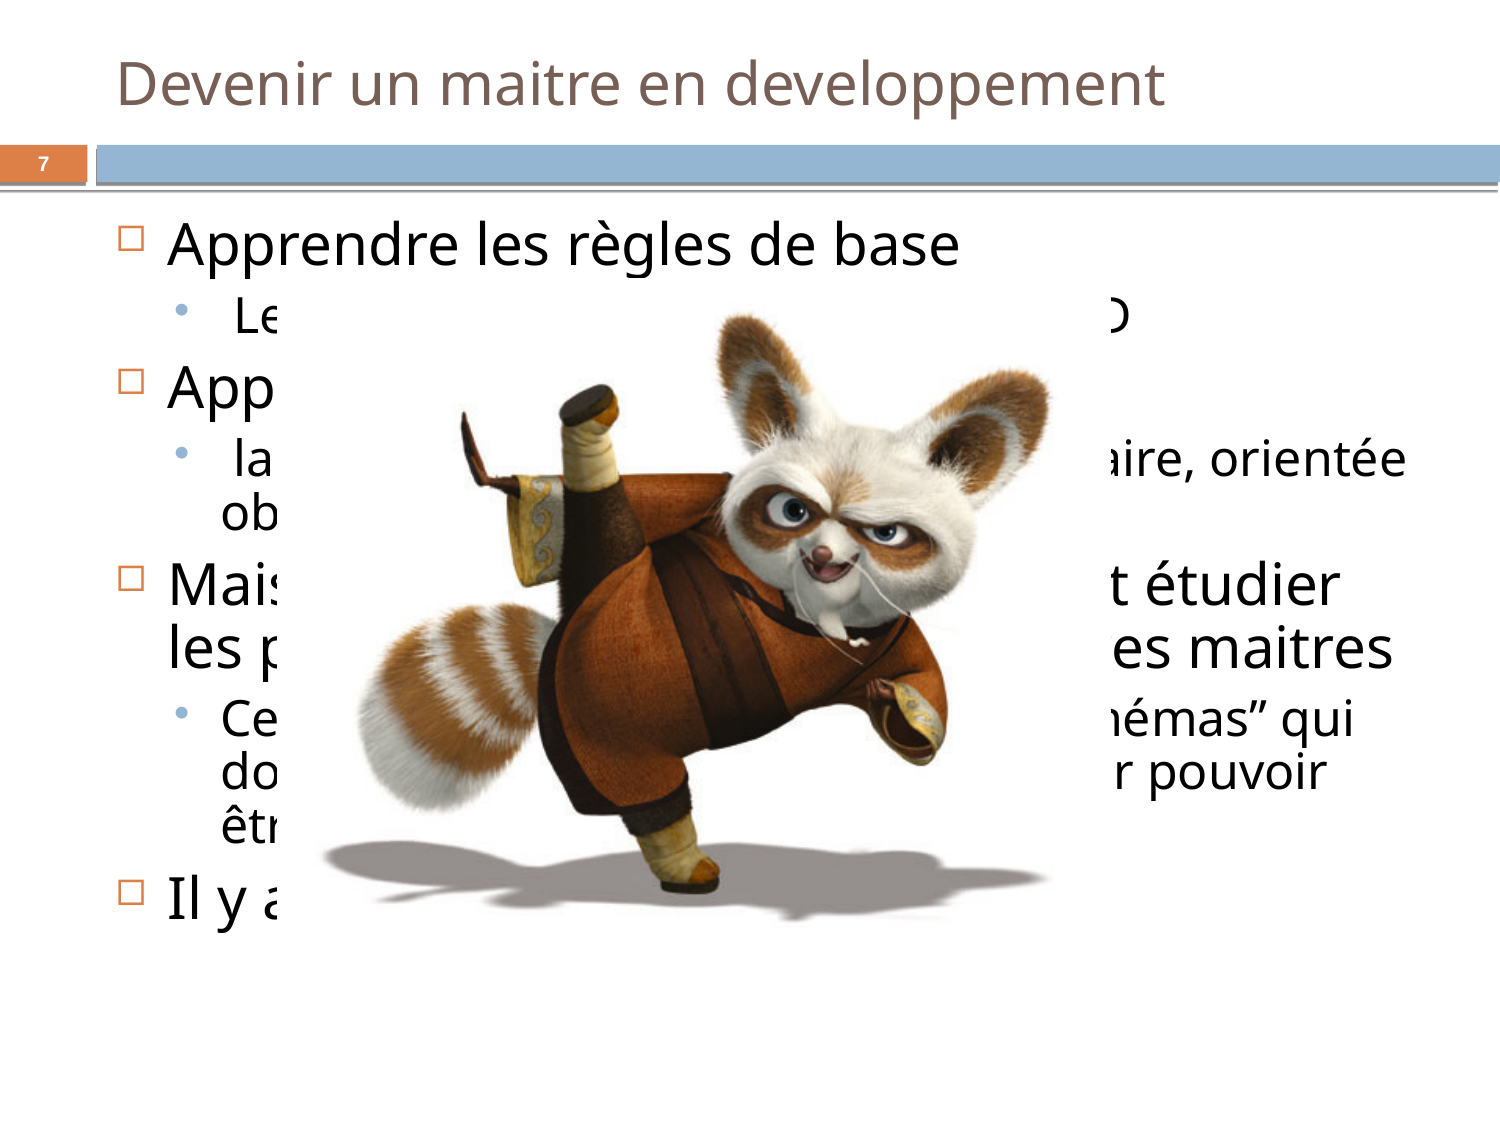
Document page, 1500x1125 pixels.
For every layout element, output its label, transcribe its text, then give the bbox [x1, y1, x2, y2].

title Devenir un maitre en developpement [100, 37, 1438, 126]
picture [277, 278, 1111, 954]
slide_number <numéro> [0, 143, 88, 184]
list Apprendre les règles de base Les langages, les algorithmes, les SDD Apprendre les principes la programmation structurée, modulaire, orientée objet, la généricité… Mais pour devenir un maitre, il faut étudier les programmes/librairies des autres maitres Ces programmes contiennent des “schémas” qui doivent être compris, mémorisés, pour pouvoir être répétés “en contexte” Il y a des milliers de ces “patterns” [100, 208, 1438, 1000]
